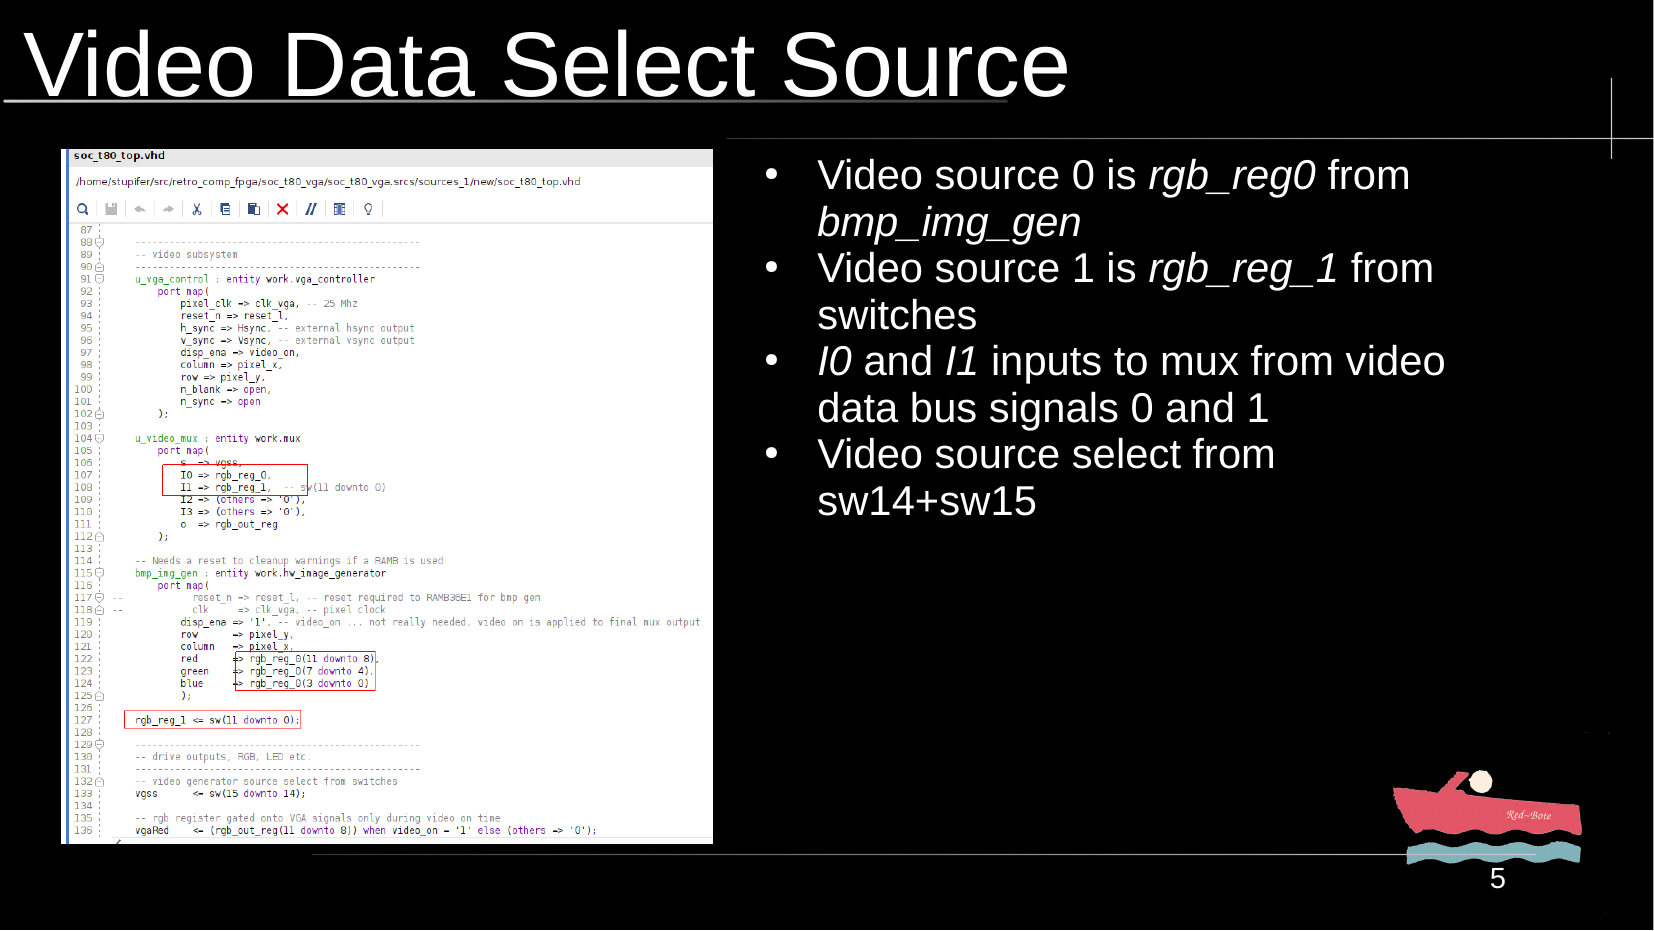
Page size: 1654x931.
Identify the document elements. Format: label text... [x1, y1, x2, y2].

list Video source 0 is rgb_reg0 from bmp_img_gen Video source 1 is rgb_reg_1 from switches I0 and I1 inputs to mux from video data bus signals 0 and 1 Video source select from sw14+sw15 [746, 152, 1463, 601]
picture [1380, 732, 1615, 914]
title Video Data Select Source [23, 11, 1589, 119]
picture [61, 149, 713, 844]
